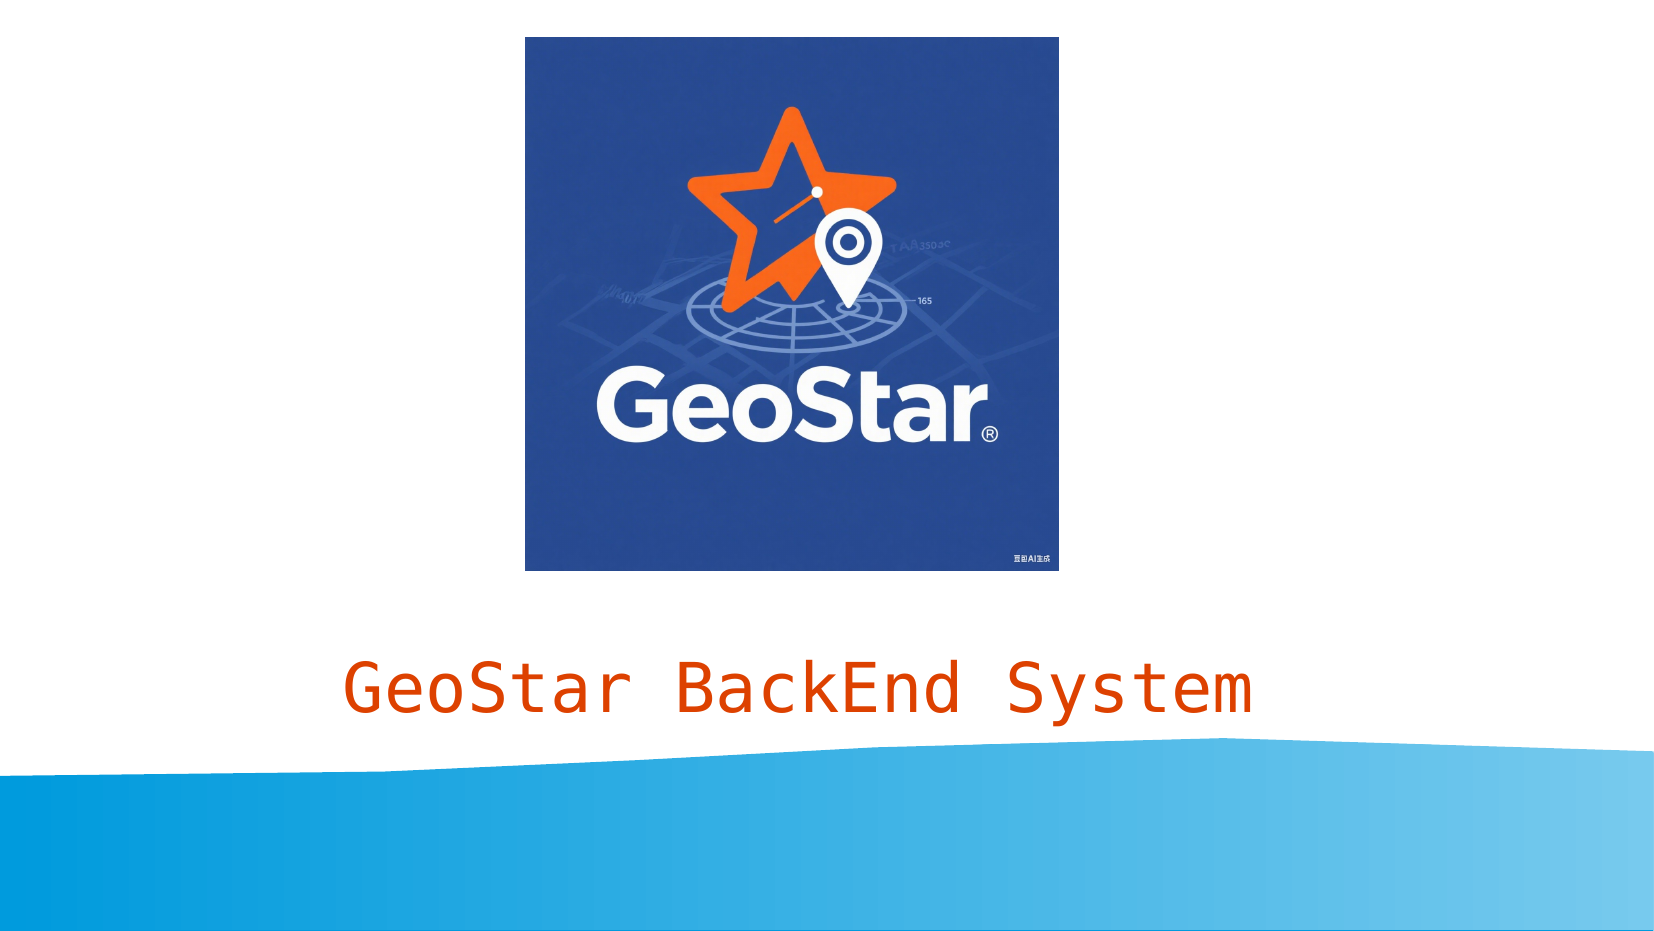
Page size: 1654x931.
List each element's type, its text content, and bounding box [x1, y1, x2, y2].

title GeoStar BackEnd System [61, 600, 1538, 778]
picture [525, 37, 1059, 572]
